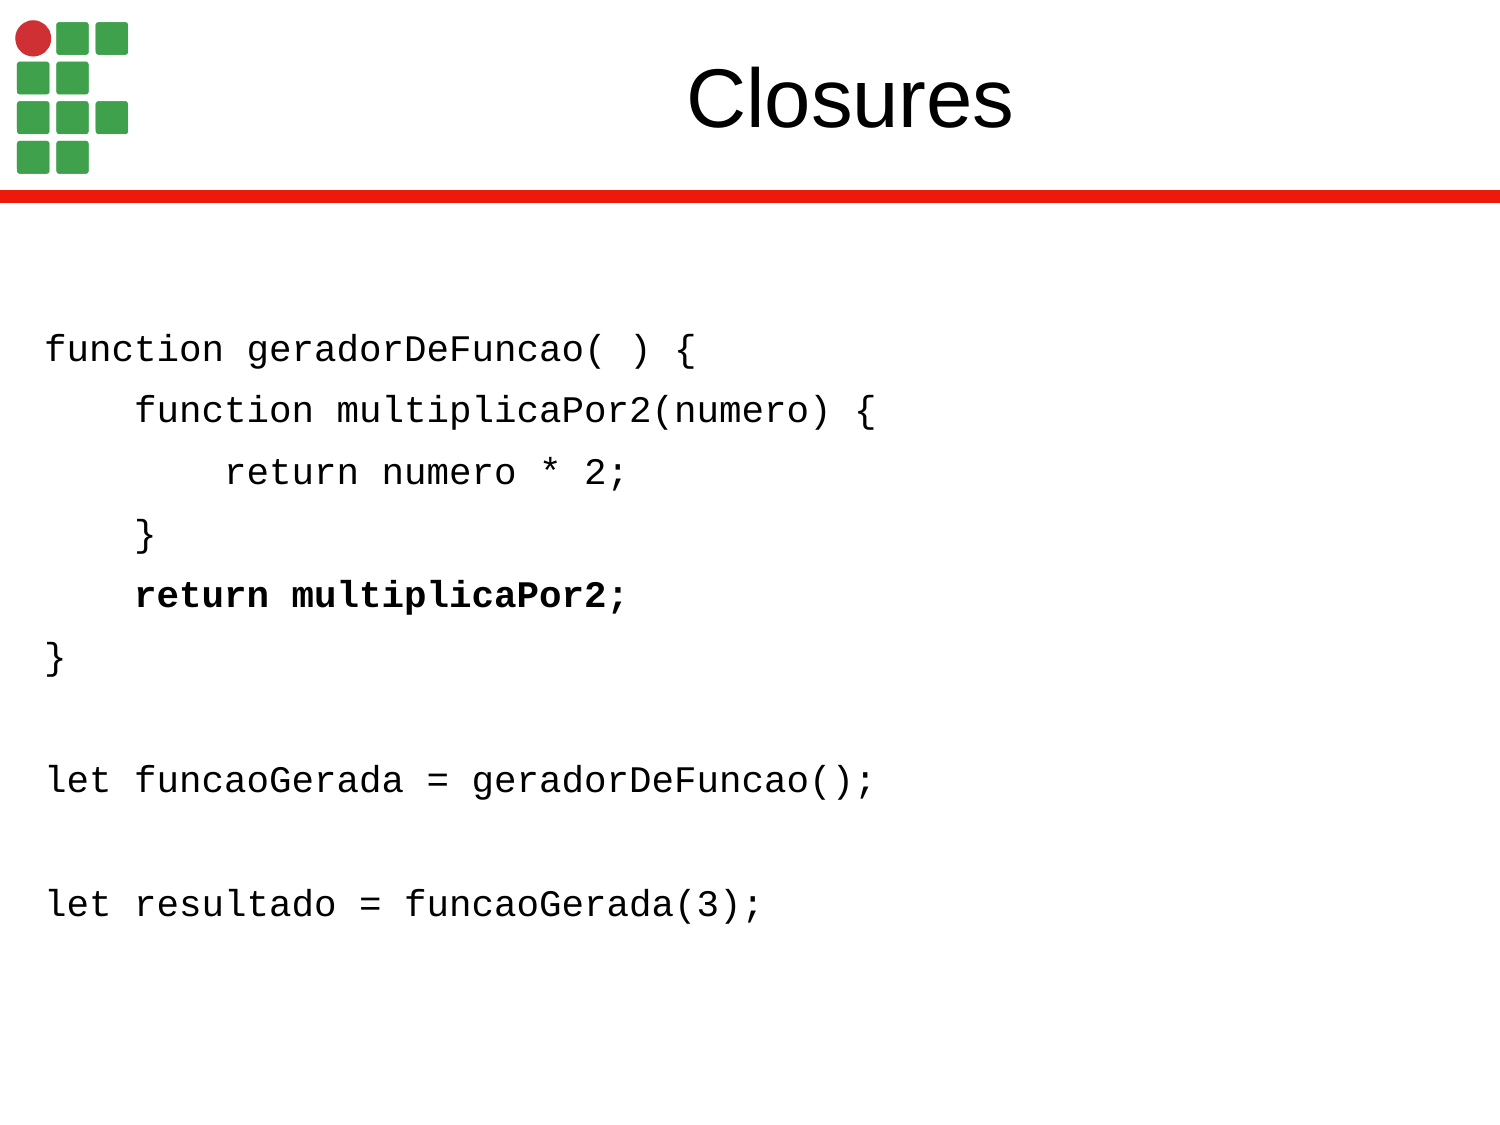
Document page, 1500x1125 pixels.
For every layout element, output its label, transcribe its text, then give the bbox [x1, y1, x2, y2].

list function geradorDeFuncao( ) { function multiplicaPor2(numero) { return numero * 2; } return multiplicaPor2; } let funcaoGerada = geradorDeFuncao(); let resultado = funcaoGerada(3); [29, 207, 1471, 1087]
title Closures [230, 0, 1471, 202]
picture [14, 16, 130, 178]
